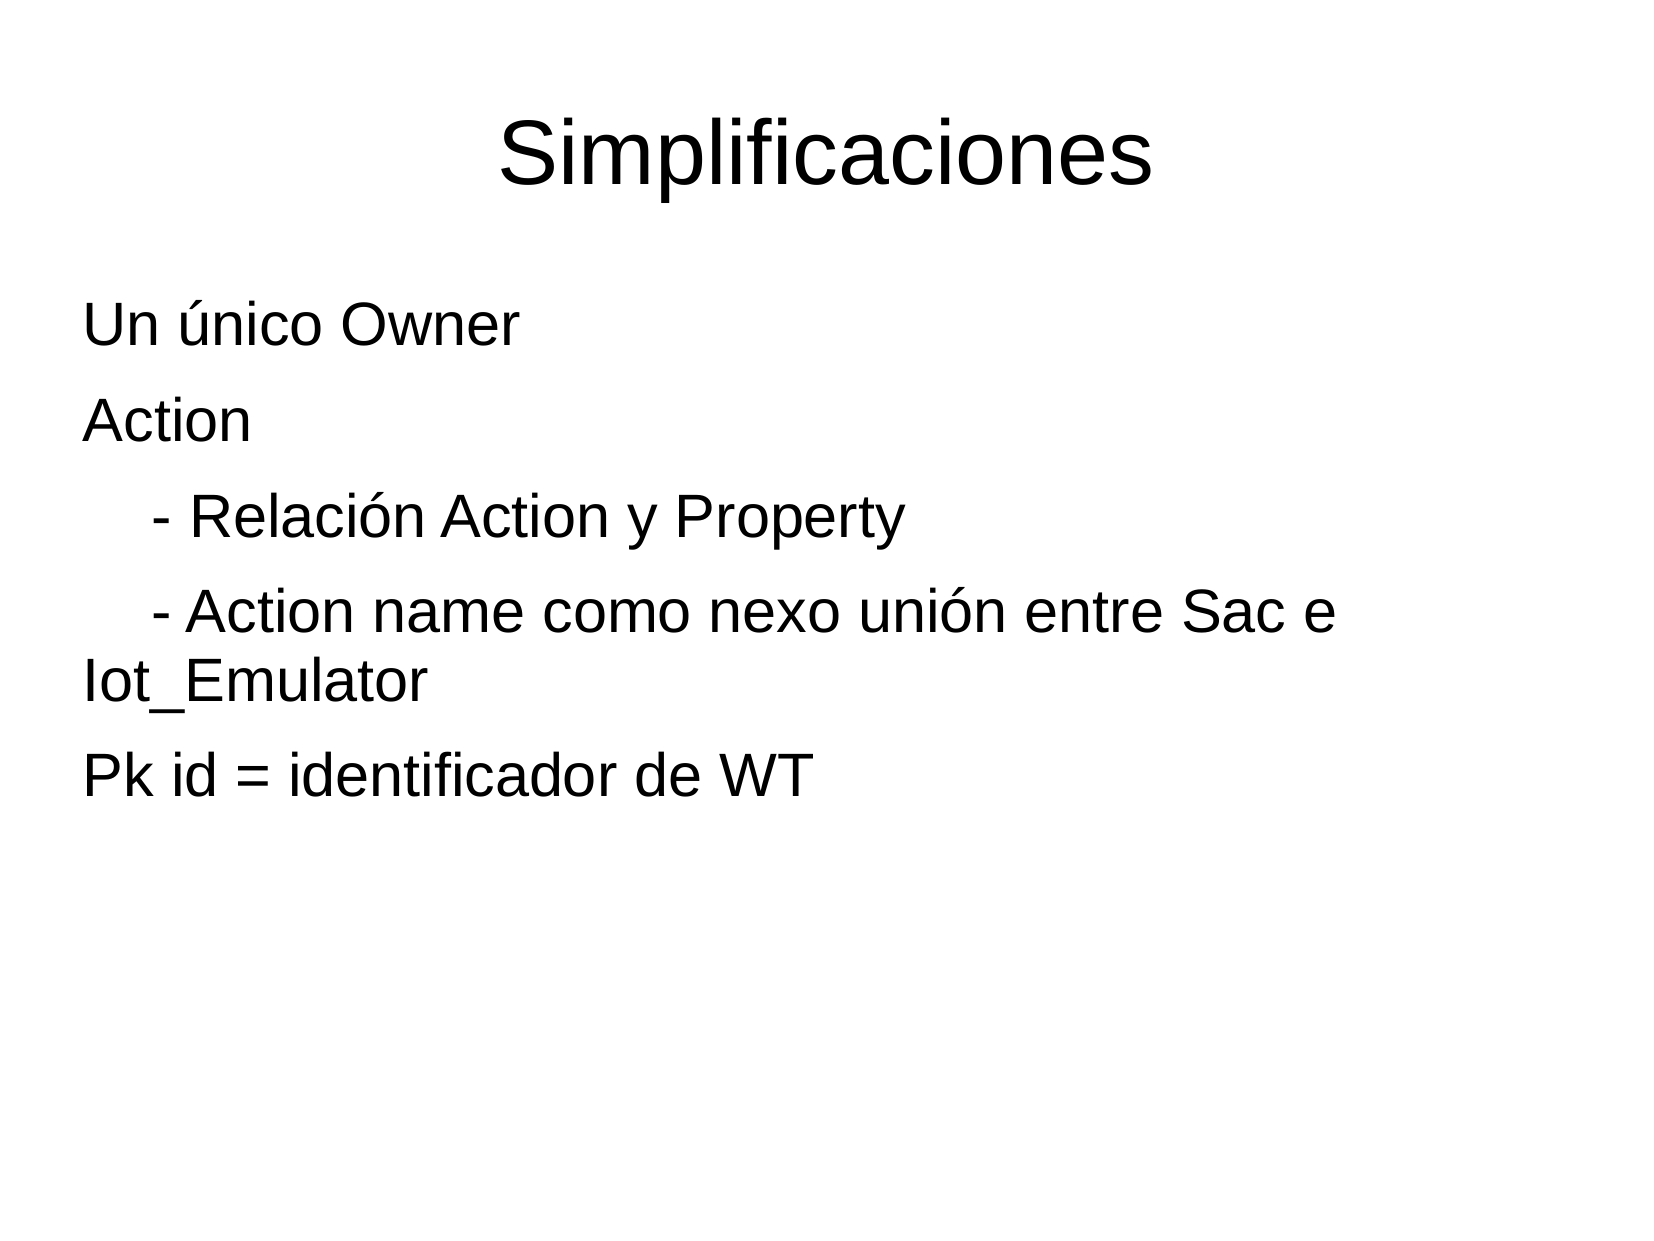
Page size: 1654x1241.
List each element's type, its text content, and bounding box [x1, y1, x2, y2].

list Un único Owner Action - Relación Action y Property - Action name como nexo unión entre Sac e Iot_Emulator Pk id = identificador de WT [82, 290, 1571, 1010]
title Simplificaciones [82, 49, 1571, 257]
